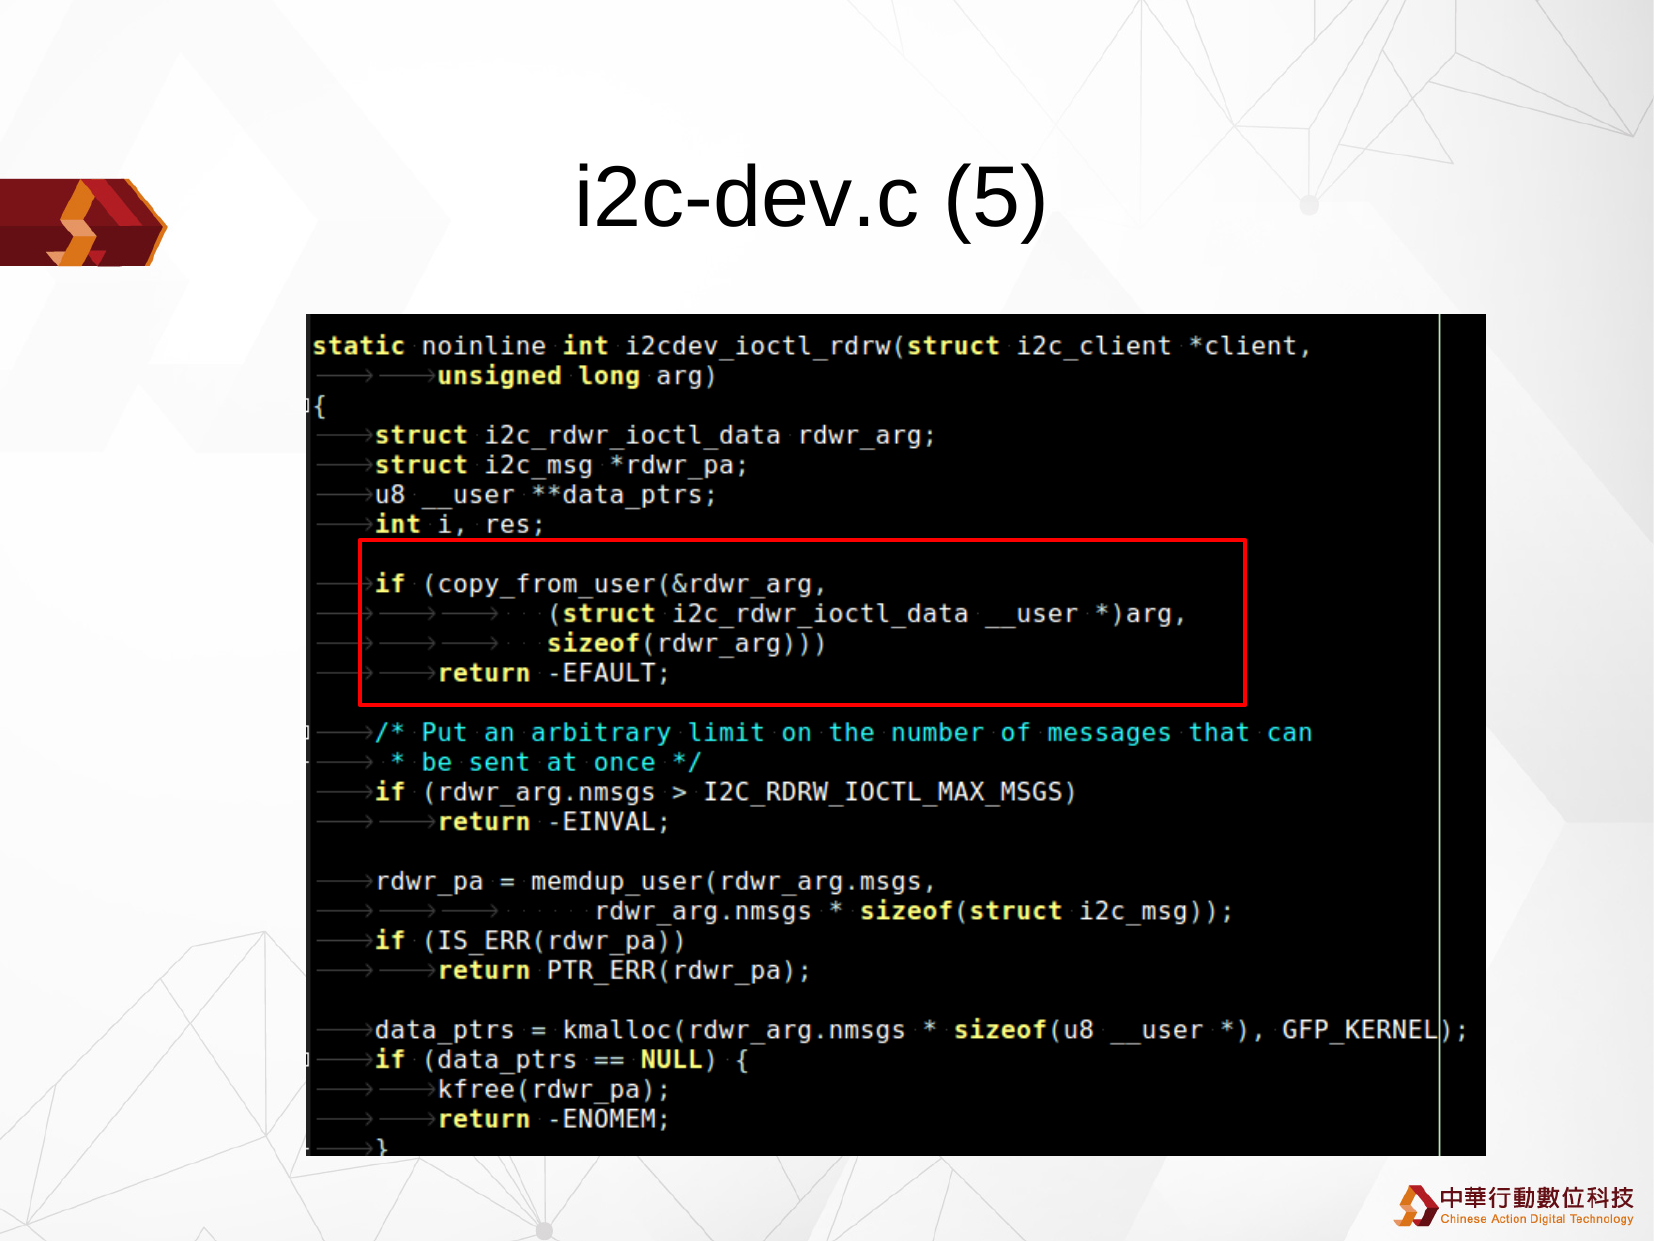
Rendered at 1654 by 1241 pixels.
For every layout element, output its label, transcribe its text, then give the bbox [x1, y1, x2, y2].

title i2c-dev.c (5) [118, 112, 1506, 281]
picture [0, 0, 1654, 1241]
